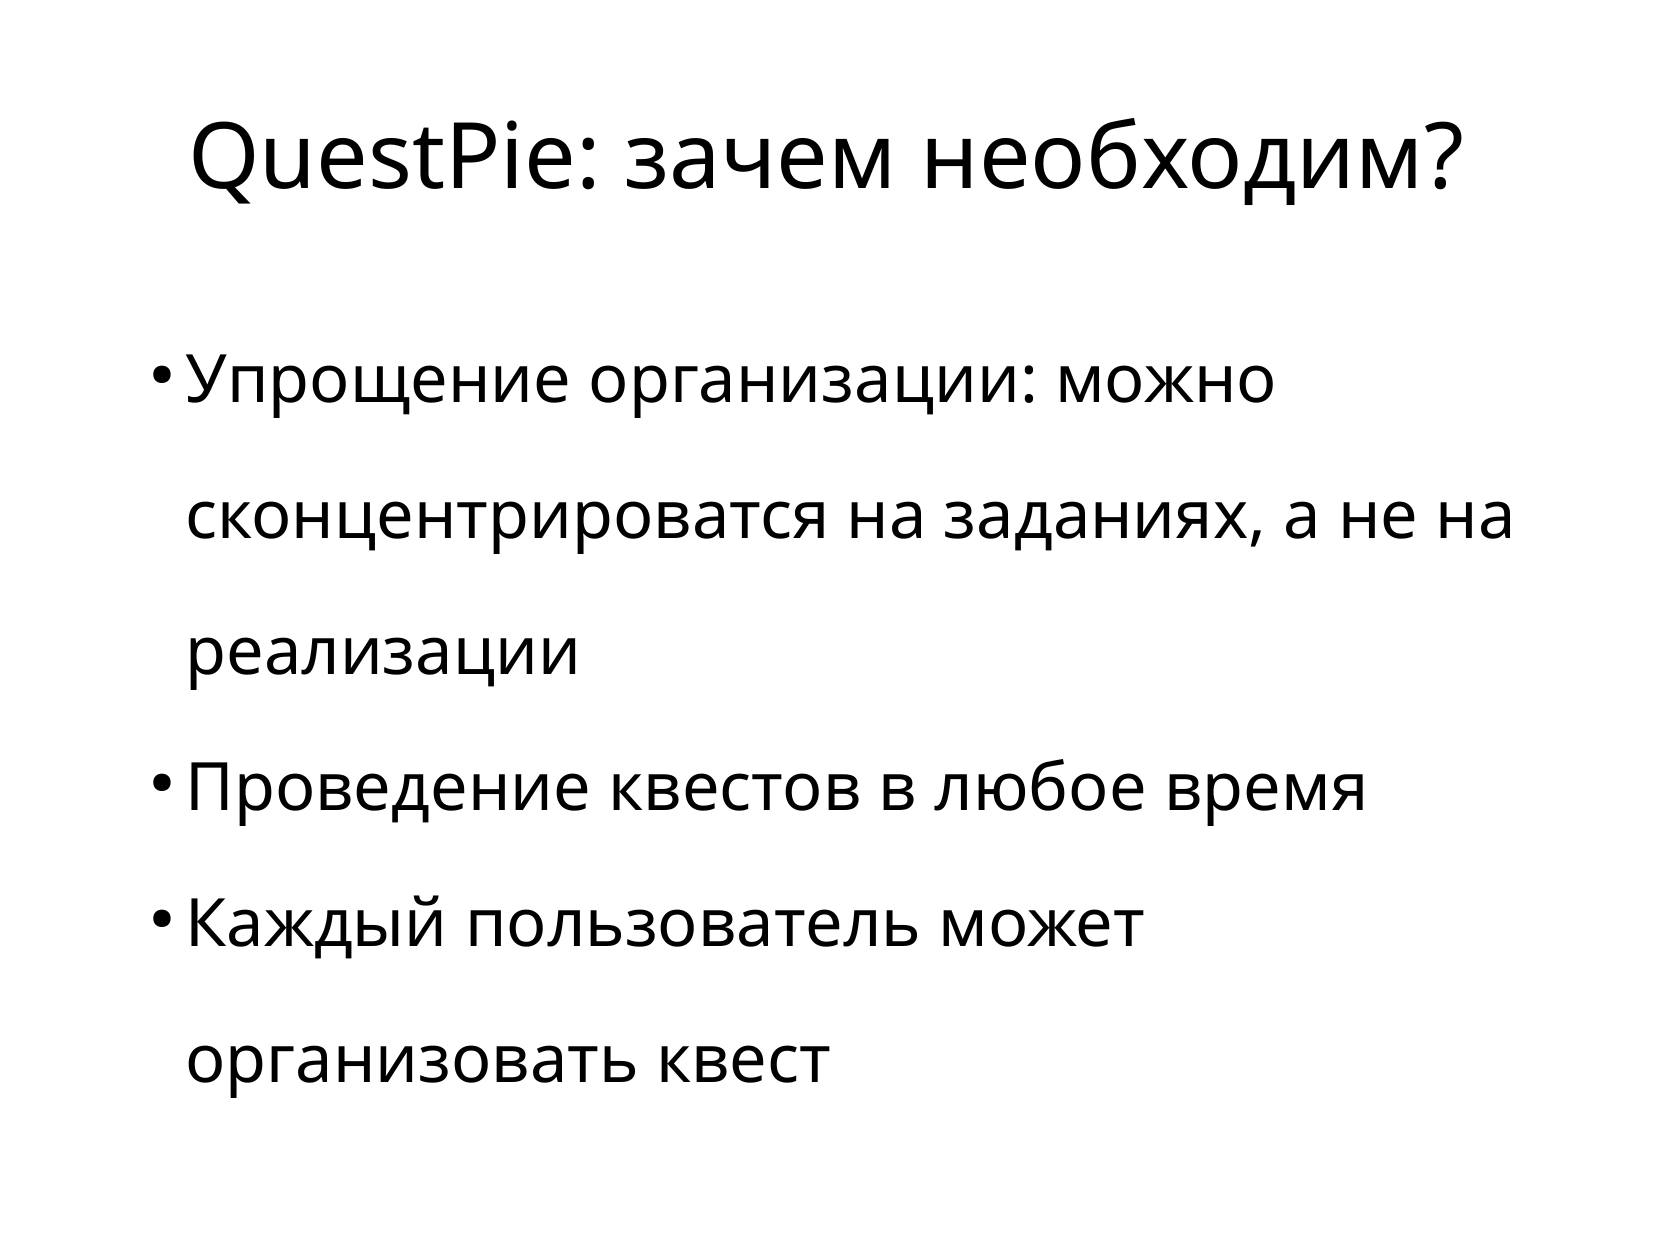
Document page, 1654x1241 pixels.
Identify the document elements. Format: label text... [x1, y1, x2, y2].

title QuestPie: зачем необходим? [82, 49, 1571, 257]
subtitle Упрощение организации: можно сконцентрироватся на заданиях, а не на реализации Проведение квестов в любое время Каждый пользователь может организовать квест [150, 334, 1546, 1054]
